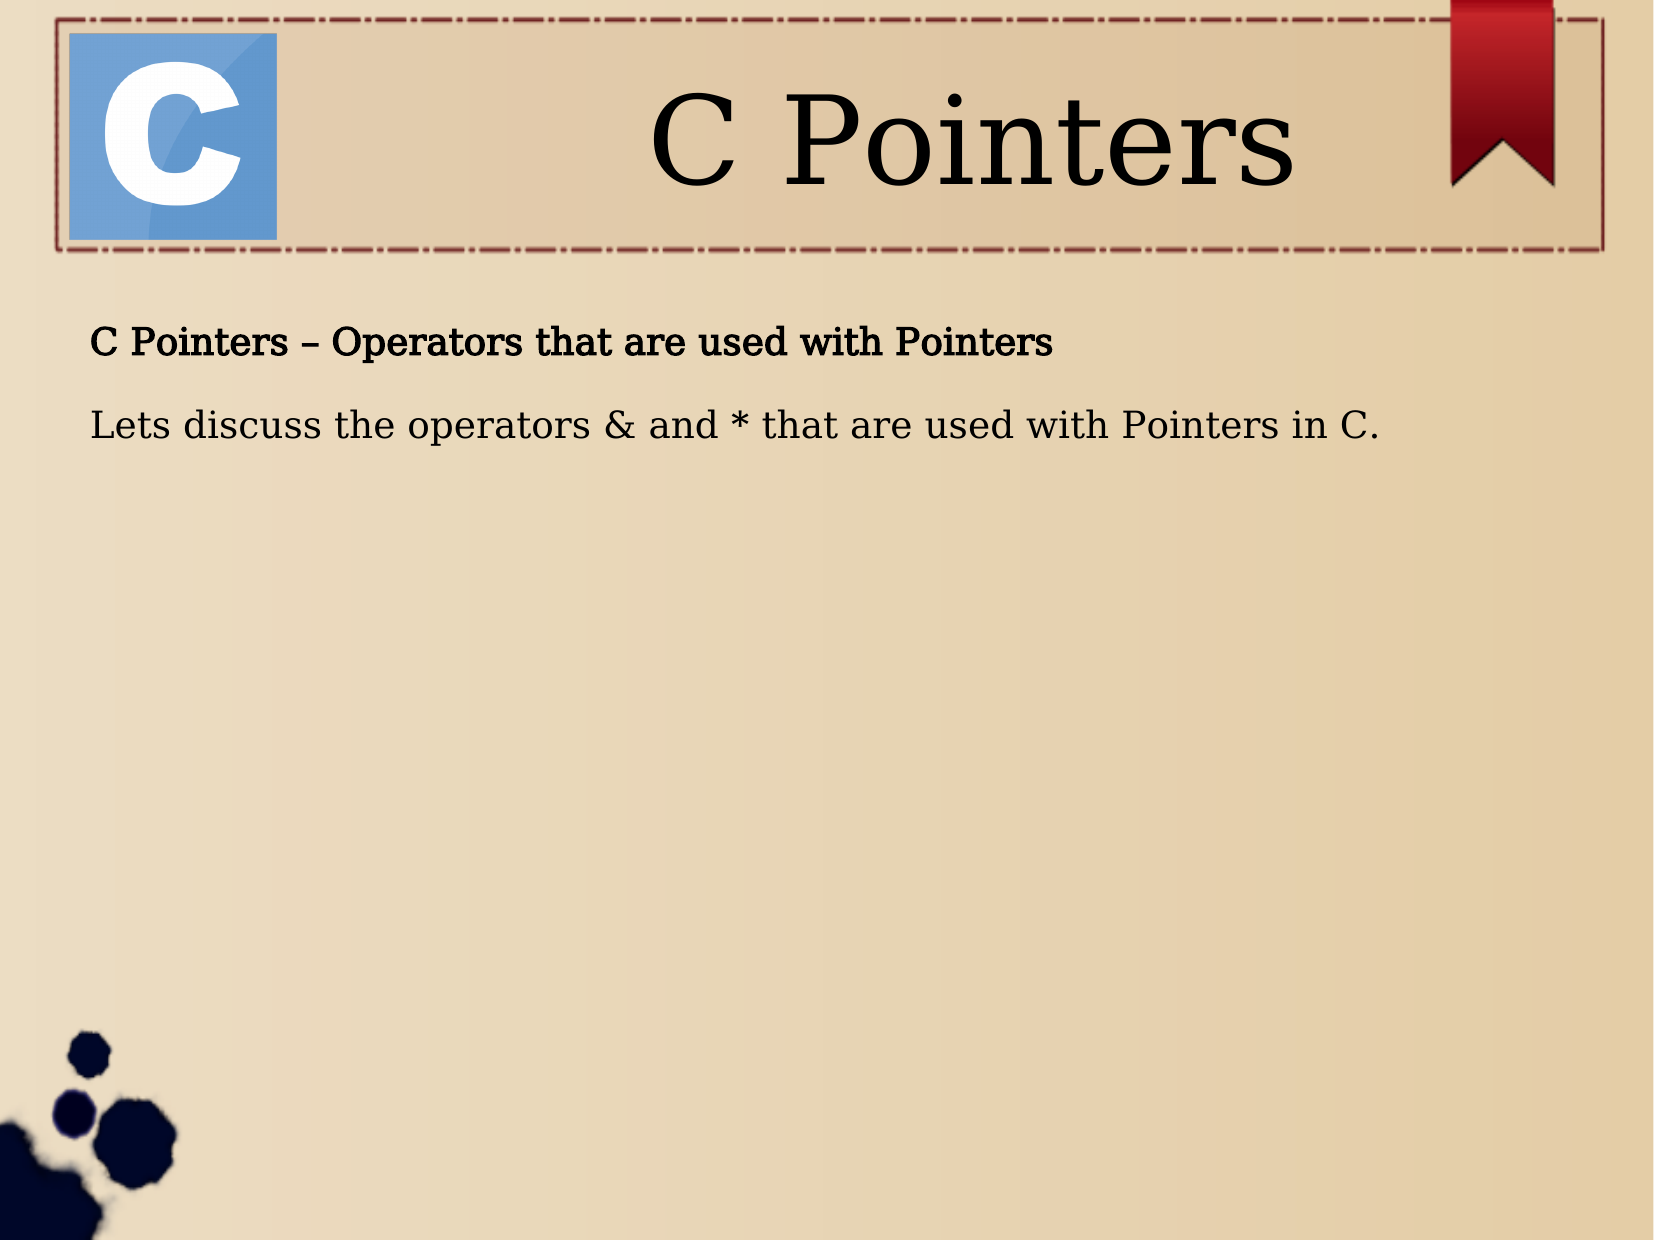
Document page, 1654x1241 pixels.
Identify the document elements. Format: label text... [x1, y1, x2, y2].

picture [0, 0, 1654, 1240]
text_box C Pointers – Operators that are used with Pointers Lets discuss the operators & and * that are used with Pointers in C. [75, 313, 1606, 455]
title C Pointers [495, 47, 1413, 229]
